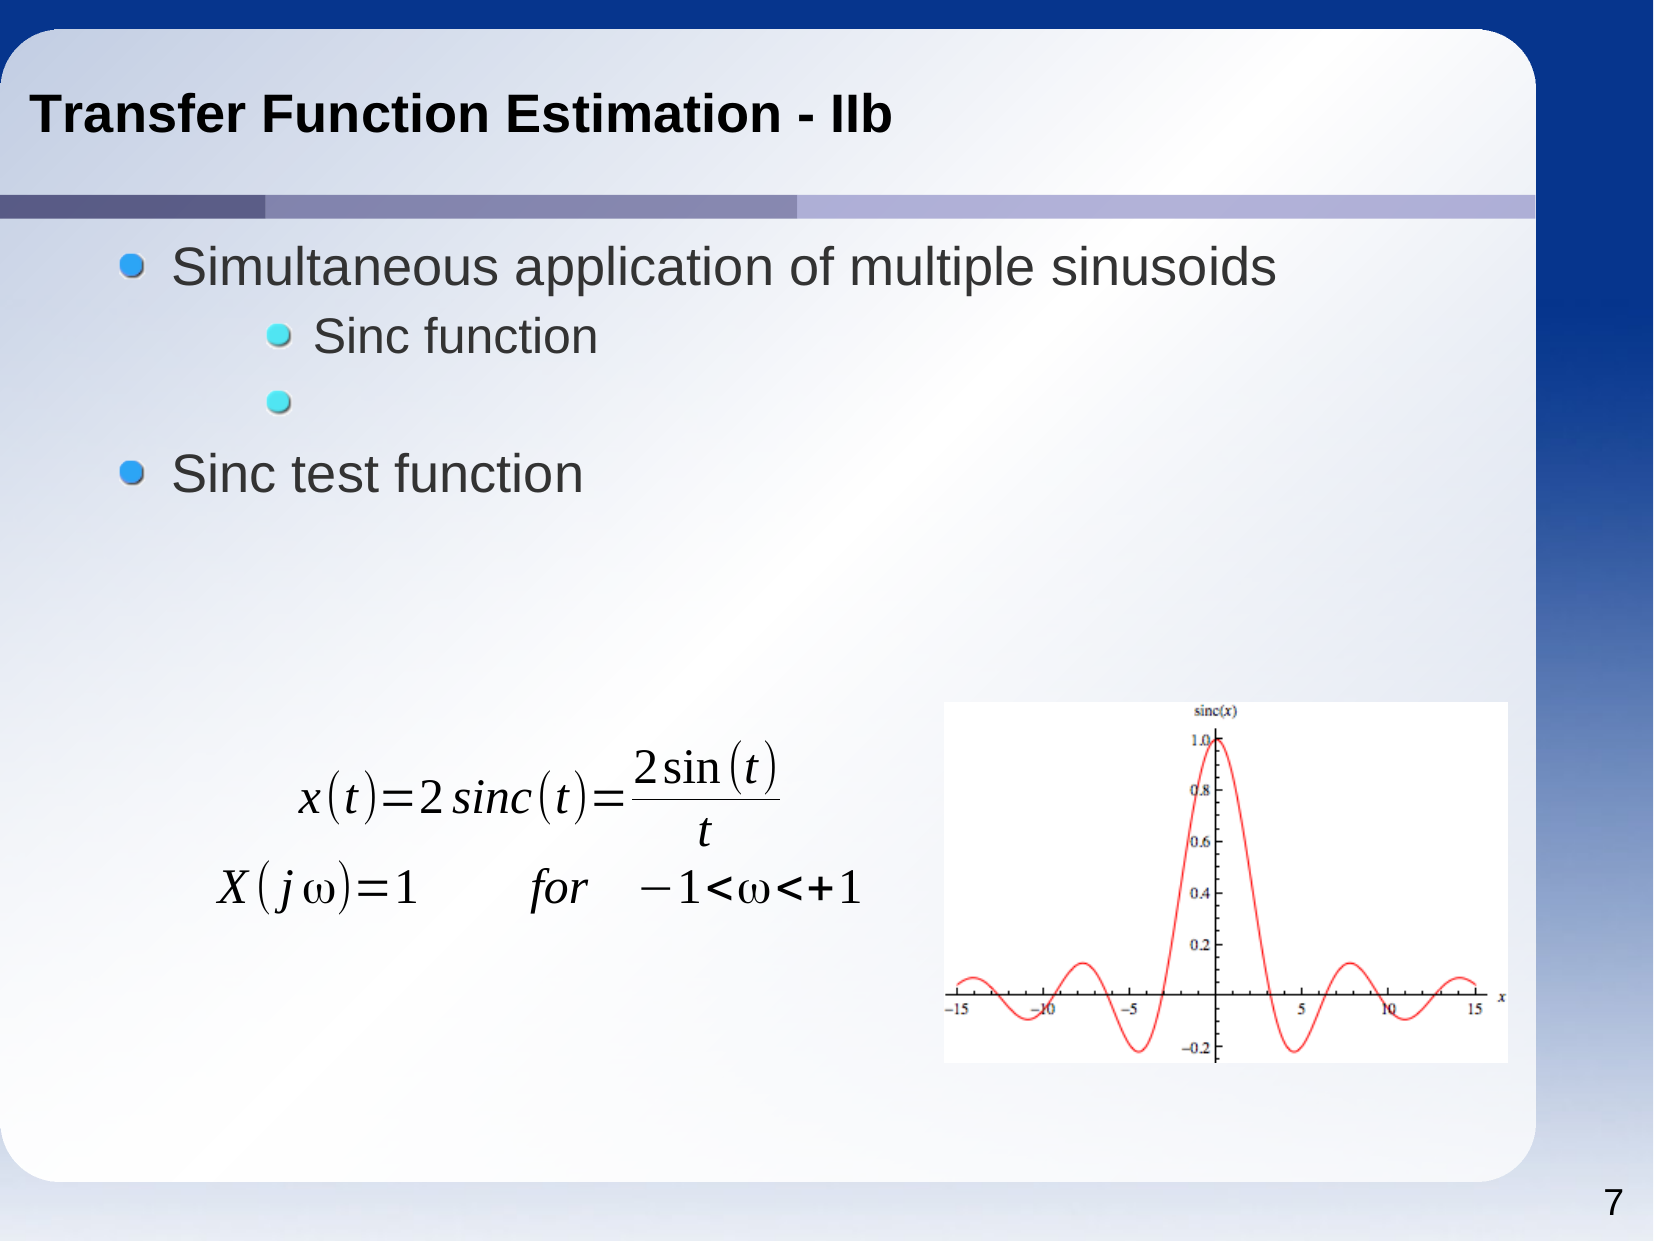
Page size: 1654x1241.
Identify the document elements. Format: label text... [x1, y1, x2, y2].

title Transfer Function Estimation - IIb [29, 49, 1506, 178]
list Simultaneous application of multiple sinusoids Sinc function Sinc test function [29, 236, 1506, 1152]
chart [206, 738, 870, 918]
picture [0, 0, 1654, 1241]
picture [944, 702, 1508, 1063]
